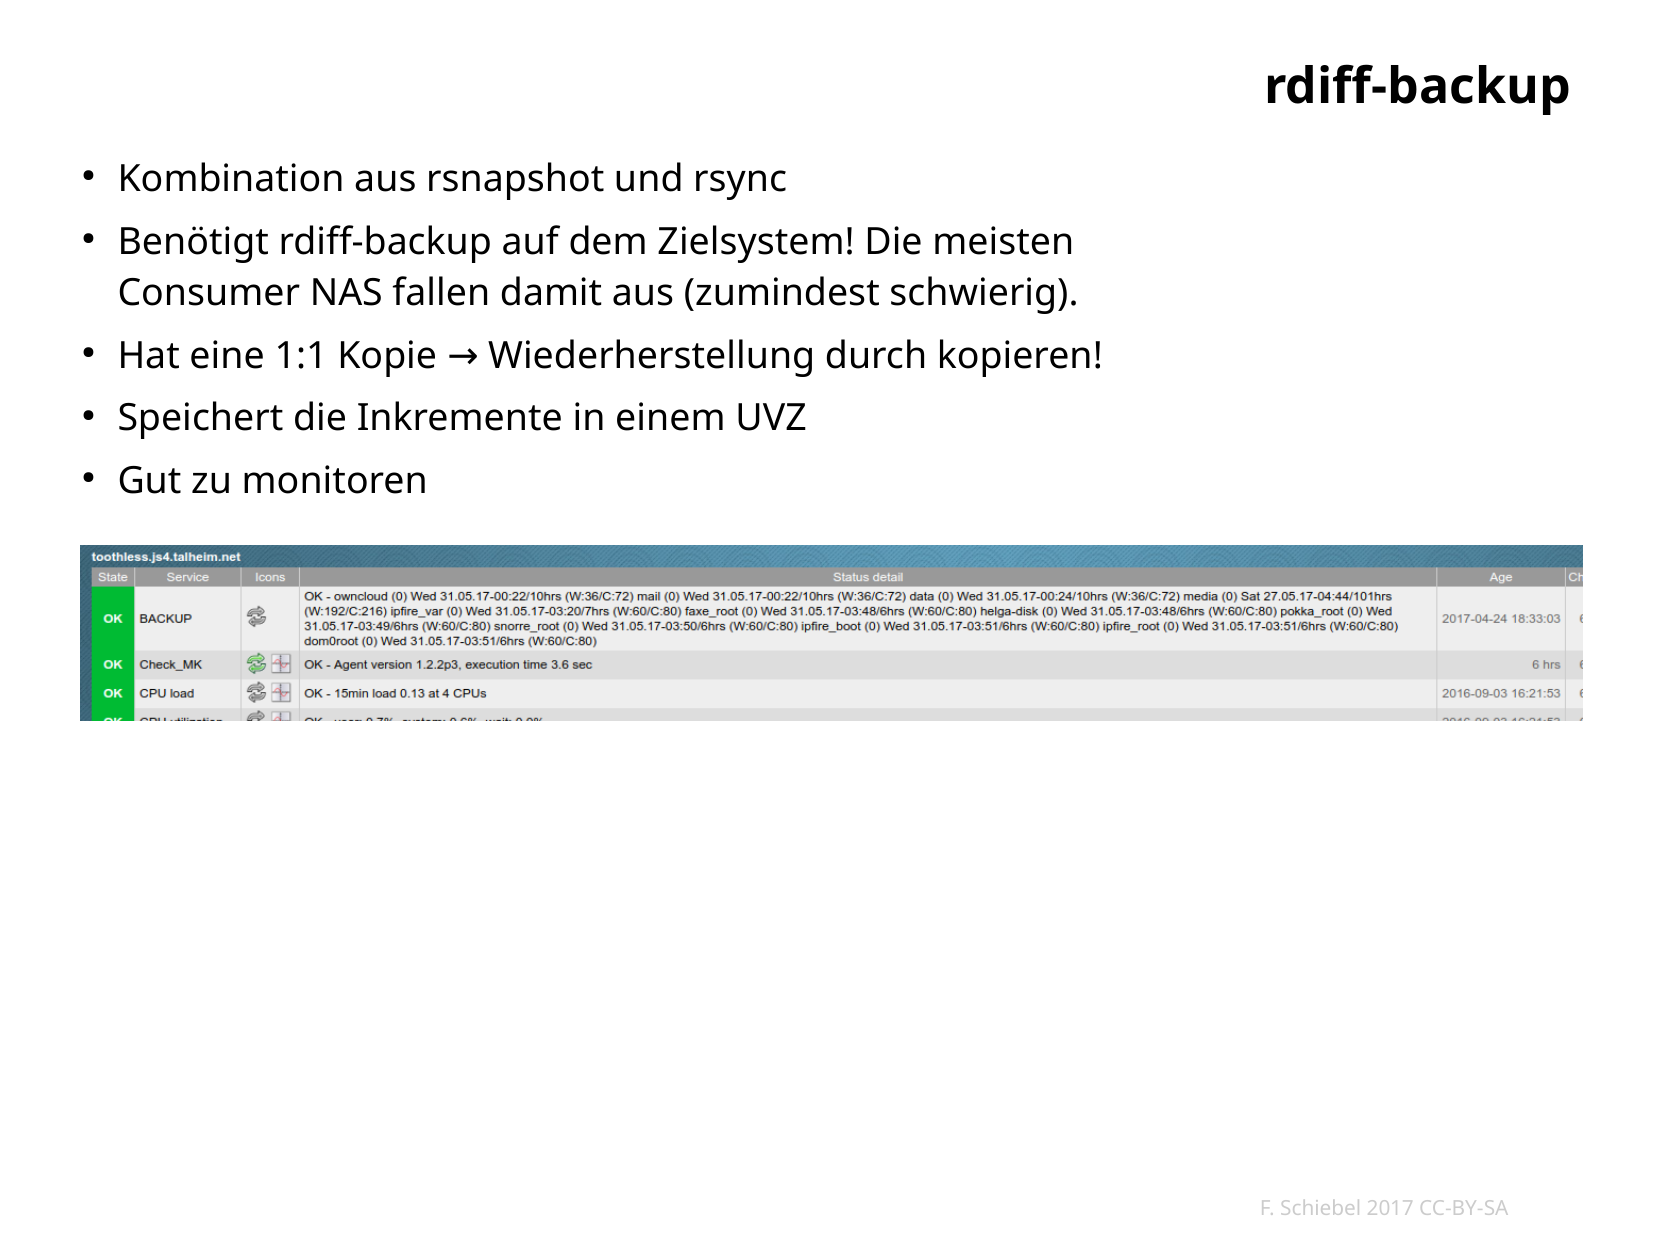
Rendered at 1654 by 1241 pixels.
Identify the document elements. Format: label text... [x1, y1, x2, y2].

text_box Kombination aus rsnapshot und rsync Benötigt rdiff-backup auf dem Zielsystem! Die meisten Consumer NAS fallen damit aus (zumindest schwierig). Hat eine 1:1 Kopie → Wiederherstellung durch kopieren! Speichert die Inkremente in einem UVZ Gut zu monitoren [67, 143, 1137, 591]
title rdiff-backup [82, 49, 1571, 119]
picture [80, 545, 1583, 721]
